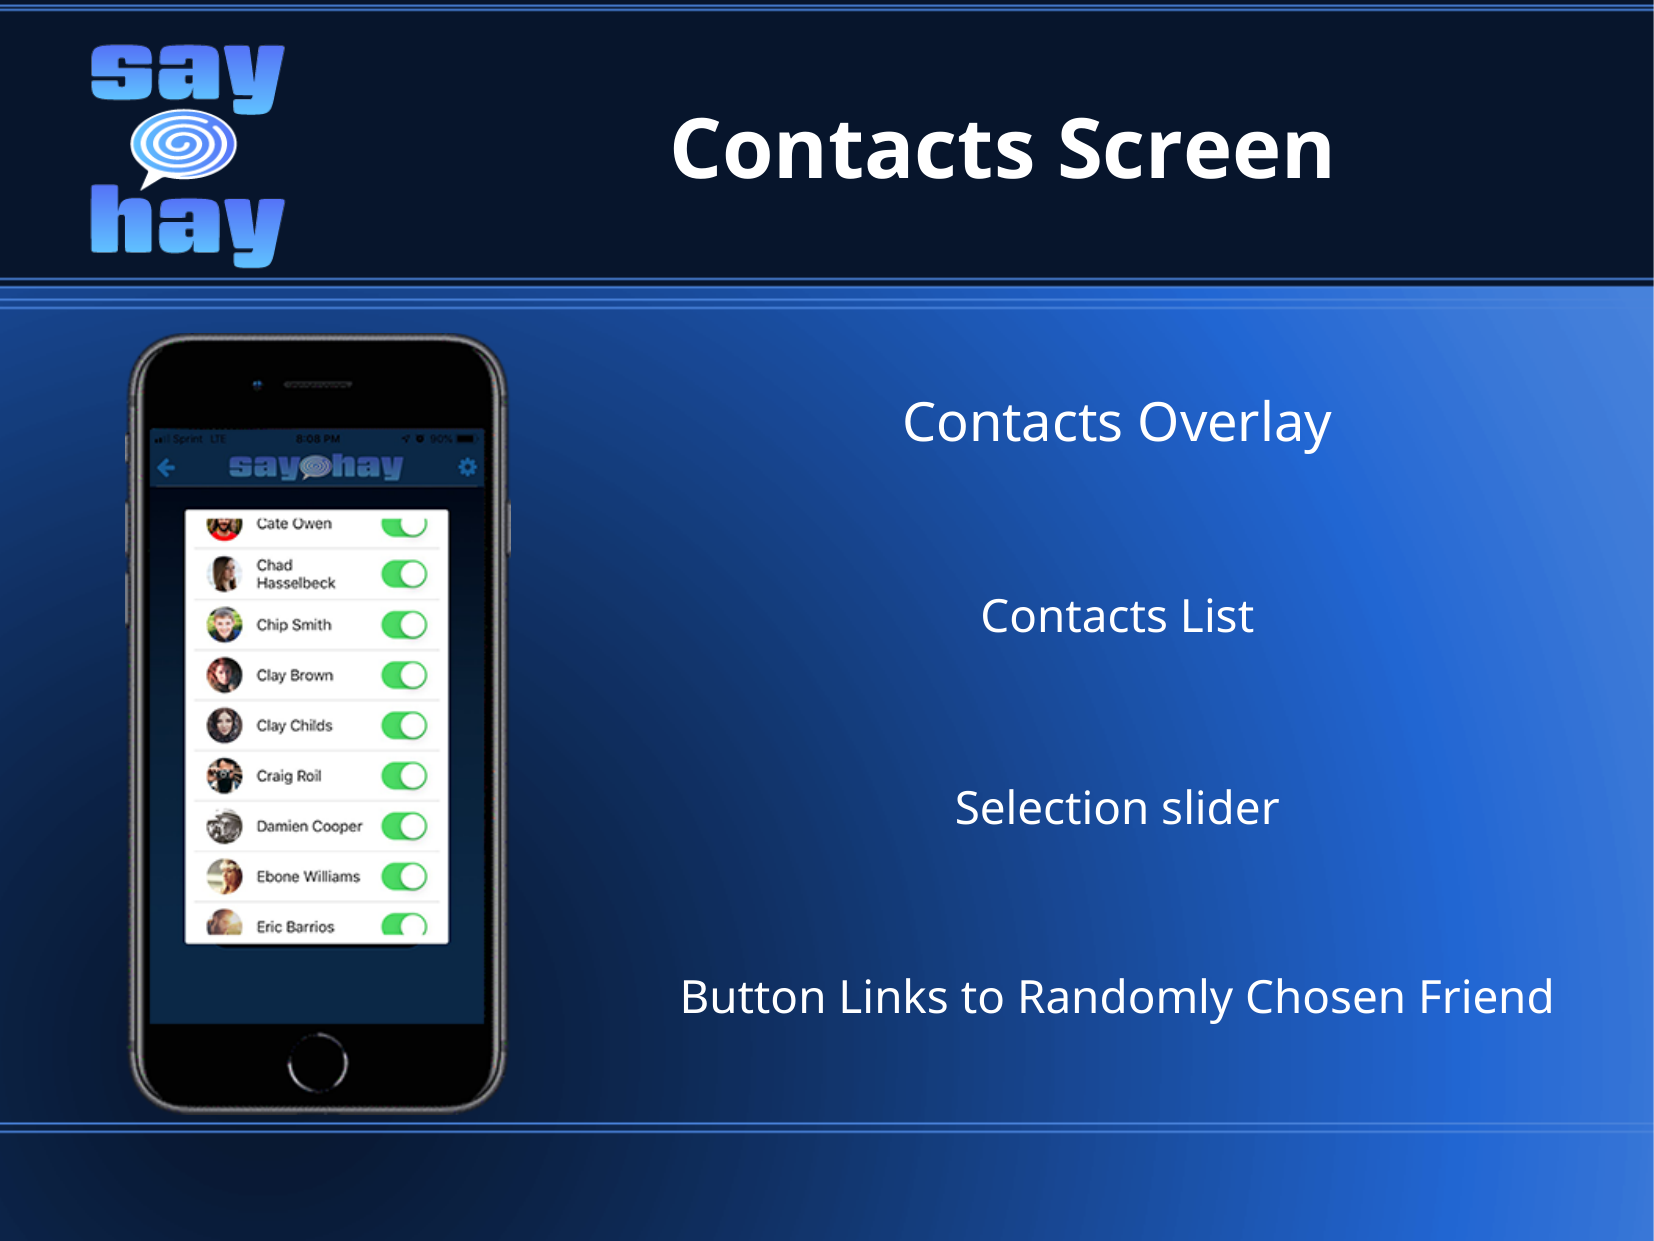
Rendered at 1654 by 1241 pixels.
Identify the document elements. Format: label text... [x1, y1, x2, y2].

text_box Contacts Overlay [675, 345, 1561, 496]
text_box Button Links to Randomly Chosen Friend [675, 920, 1561, 1071]
title Contacts Screen [401, 42, 1606, 250]
text_box Selection slider [675, 731, 1561, 882]
picture [0, 0, 1654, 1241]
text_box Contacts List [675, 540, 1561, 691]
